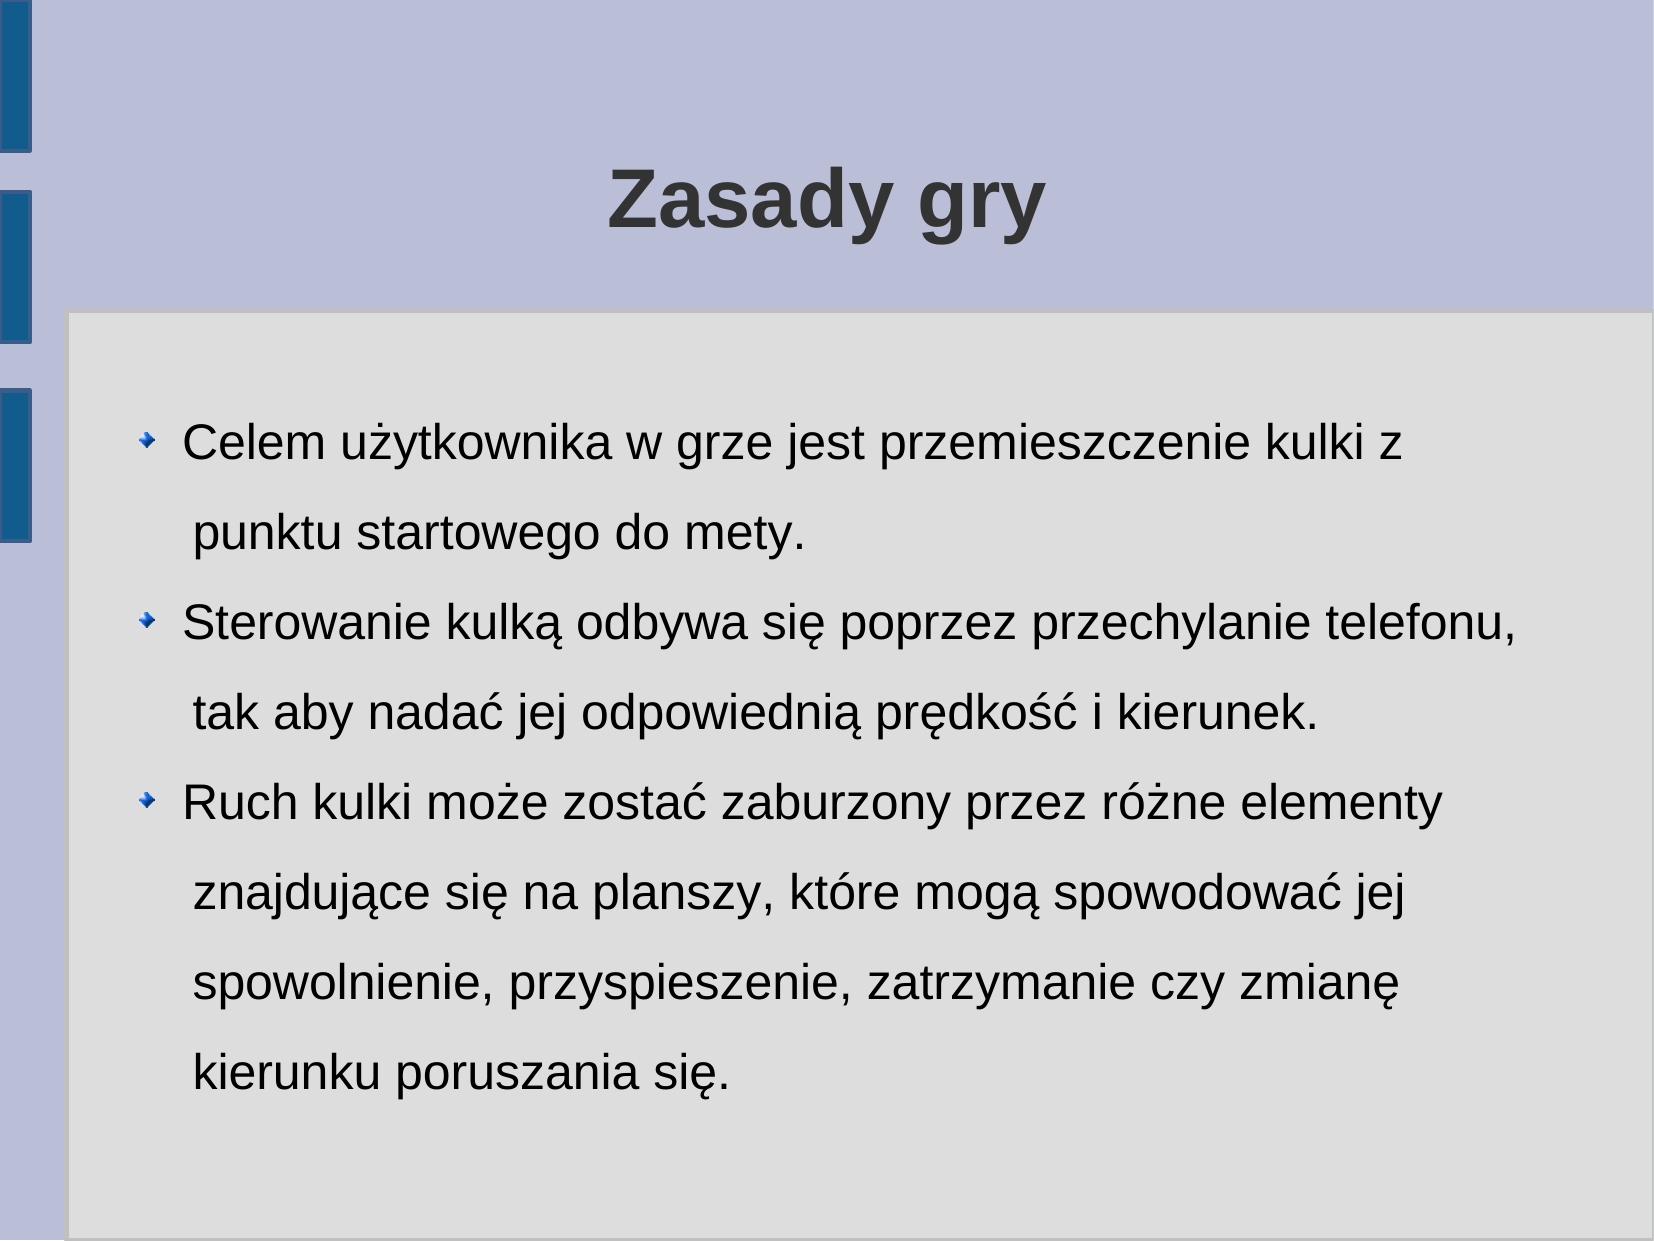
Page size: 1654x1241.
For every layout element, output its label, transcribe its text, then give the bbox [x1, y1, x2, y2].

title Zasady gry [121, 91, 1534, 259]
list Celem użytkownika w grze jest przemieszczenie kulki z punktu startowego do mety. Sterowanie kulką odbywa się poprzez przechylanie telefonu, tak aby nadać jej odpowiednią prędkość i kierunek. Ruch kulki może zostać zaburzony przez różne elementy znajdujące się na planszy, które mogą spowodować jej spowolnienie, przyspieszenie, zatrzymanie czy zmianę kierunku poruszania się. [121, 259, 1534, 1170]
